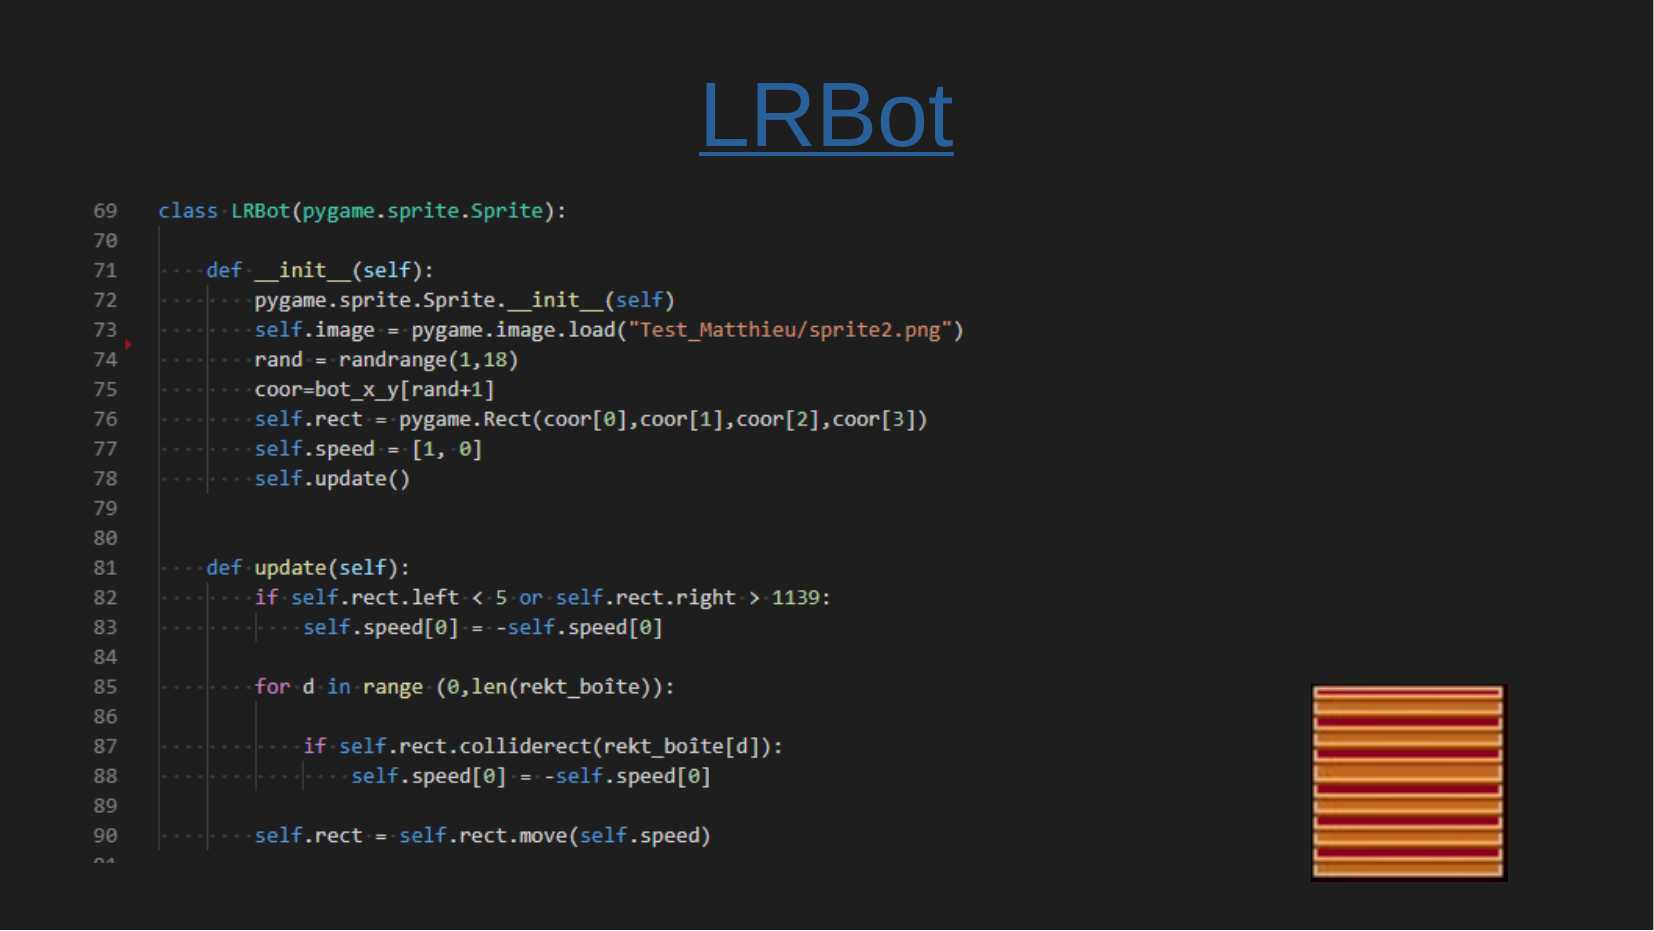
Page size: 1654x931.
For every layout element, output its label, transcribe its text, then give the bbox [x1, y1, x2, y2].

title LRBot [82, 37, 1571, 193]
picture [1311, 684, 1508, 882]
picture [71, 196, 1028, 863]
